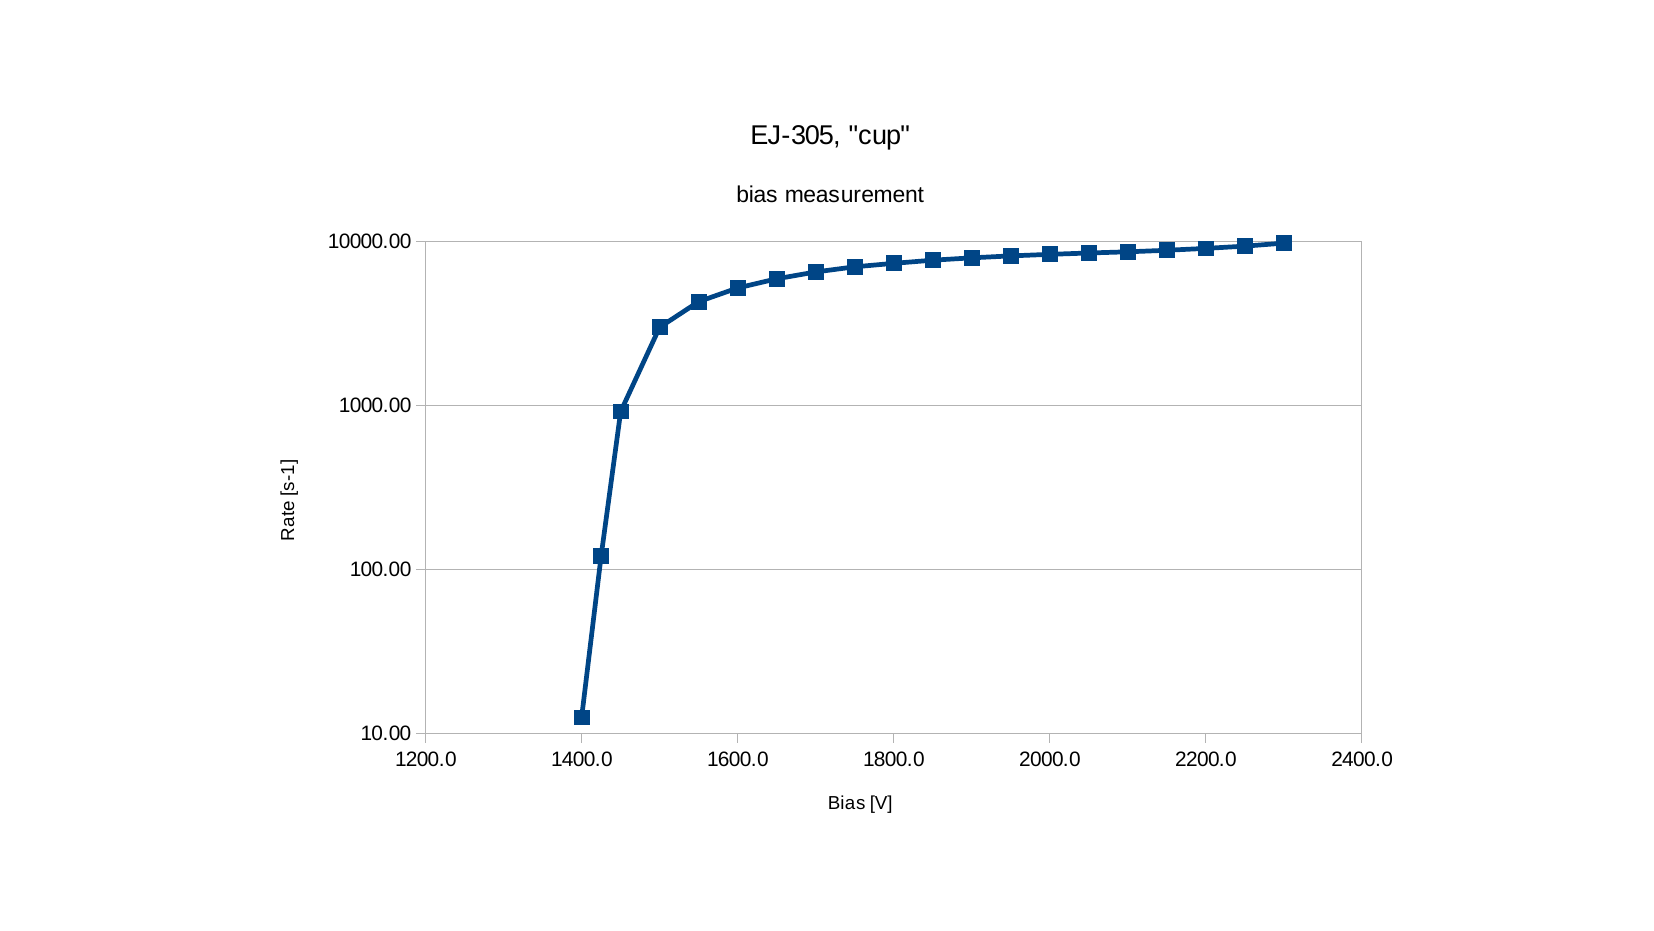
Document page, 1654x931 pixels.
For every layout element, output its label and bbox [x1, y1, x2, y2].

chart [244, 90, 1416, 845]
